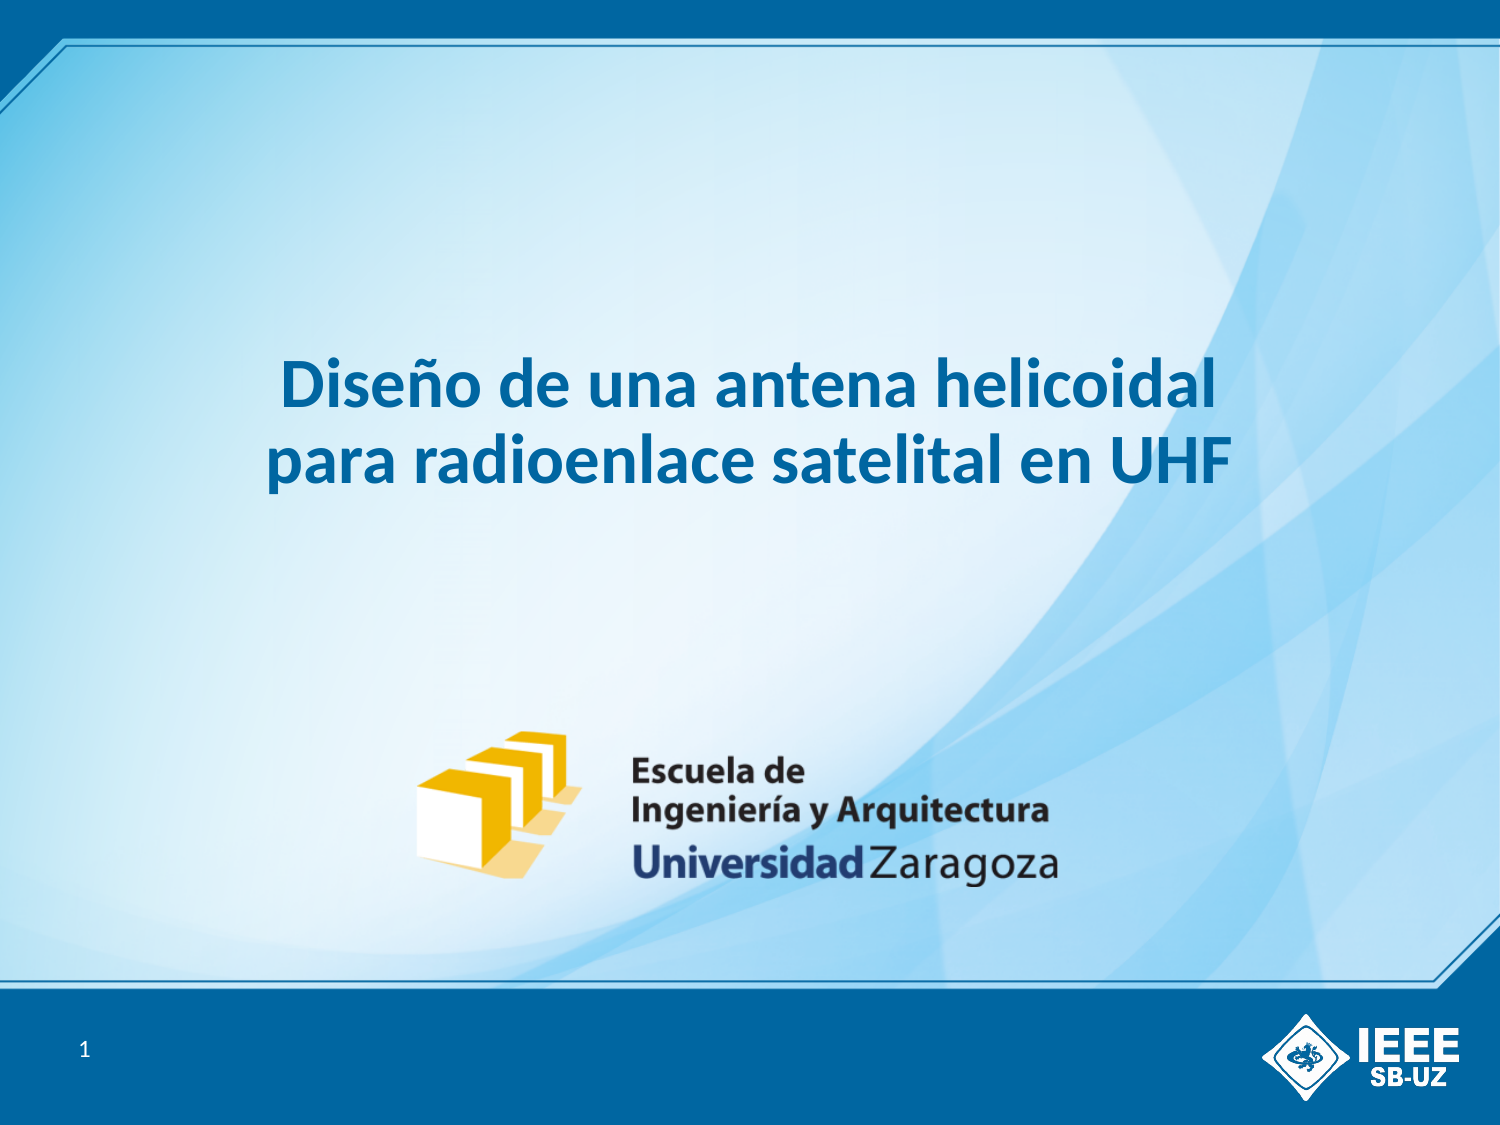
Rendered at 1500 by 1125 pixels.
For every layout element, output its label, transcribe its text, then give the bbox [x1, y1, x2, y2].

slide_number <number> [63, 1017, 143, 1078]
title Diseño de una antena helicoidal para radioenlace satelital en UHF [103, 416, 1397, 507]
picture [0, 0, 1500, 1125]
